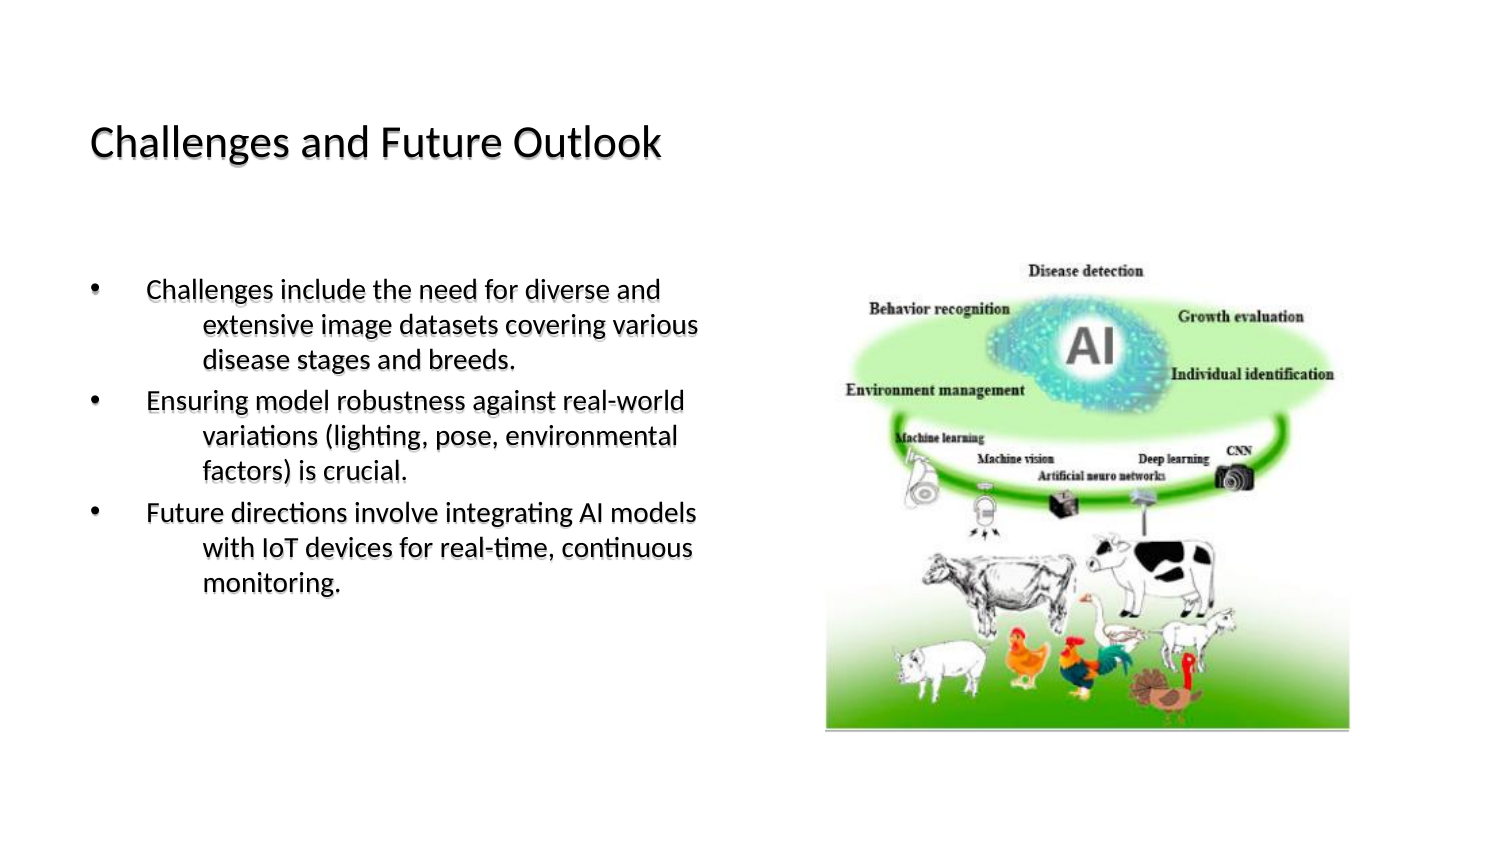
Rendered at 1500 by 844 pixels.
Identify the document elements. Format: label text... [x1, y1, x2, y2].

list Challenges include the need for diverse and extensive image datasets covering various disease stages and breeds. Ensuring model robustness against real-world variations (lighting, pose, environmental factors) is crucial. Future directions involve integrating AI models with IoT devices for real-time, continuous monitoring. [75, 262, 751, 844]
picture [825, 262, 1351, 730]
title Challenges and Future Outlook [75, 45, 1426, 233]
